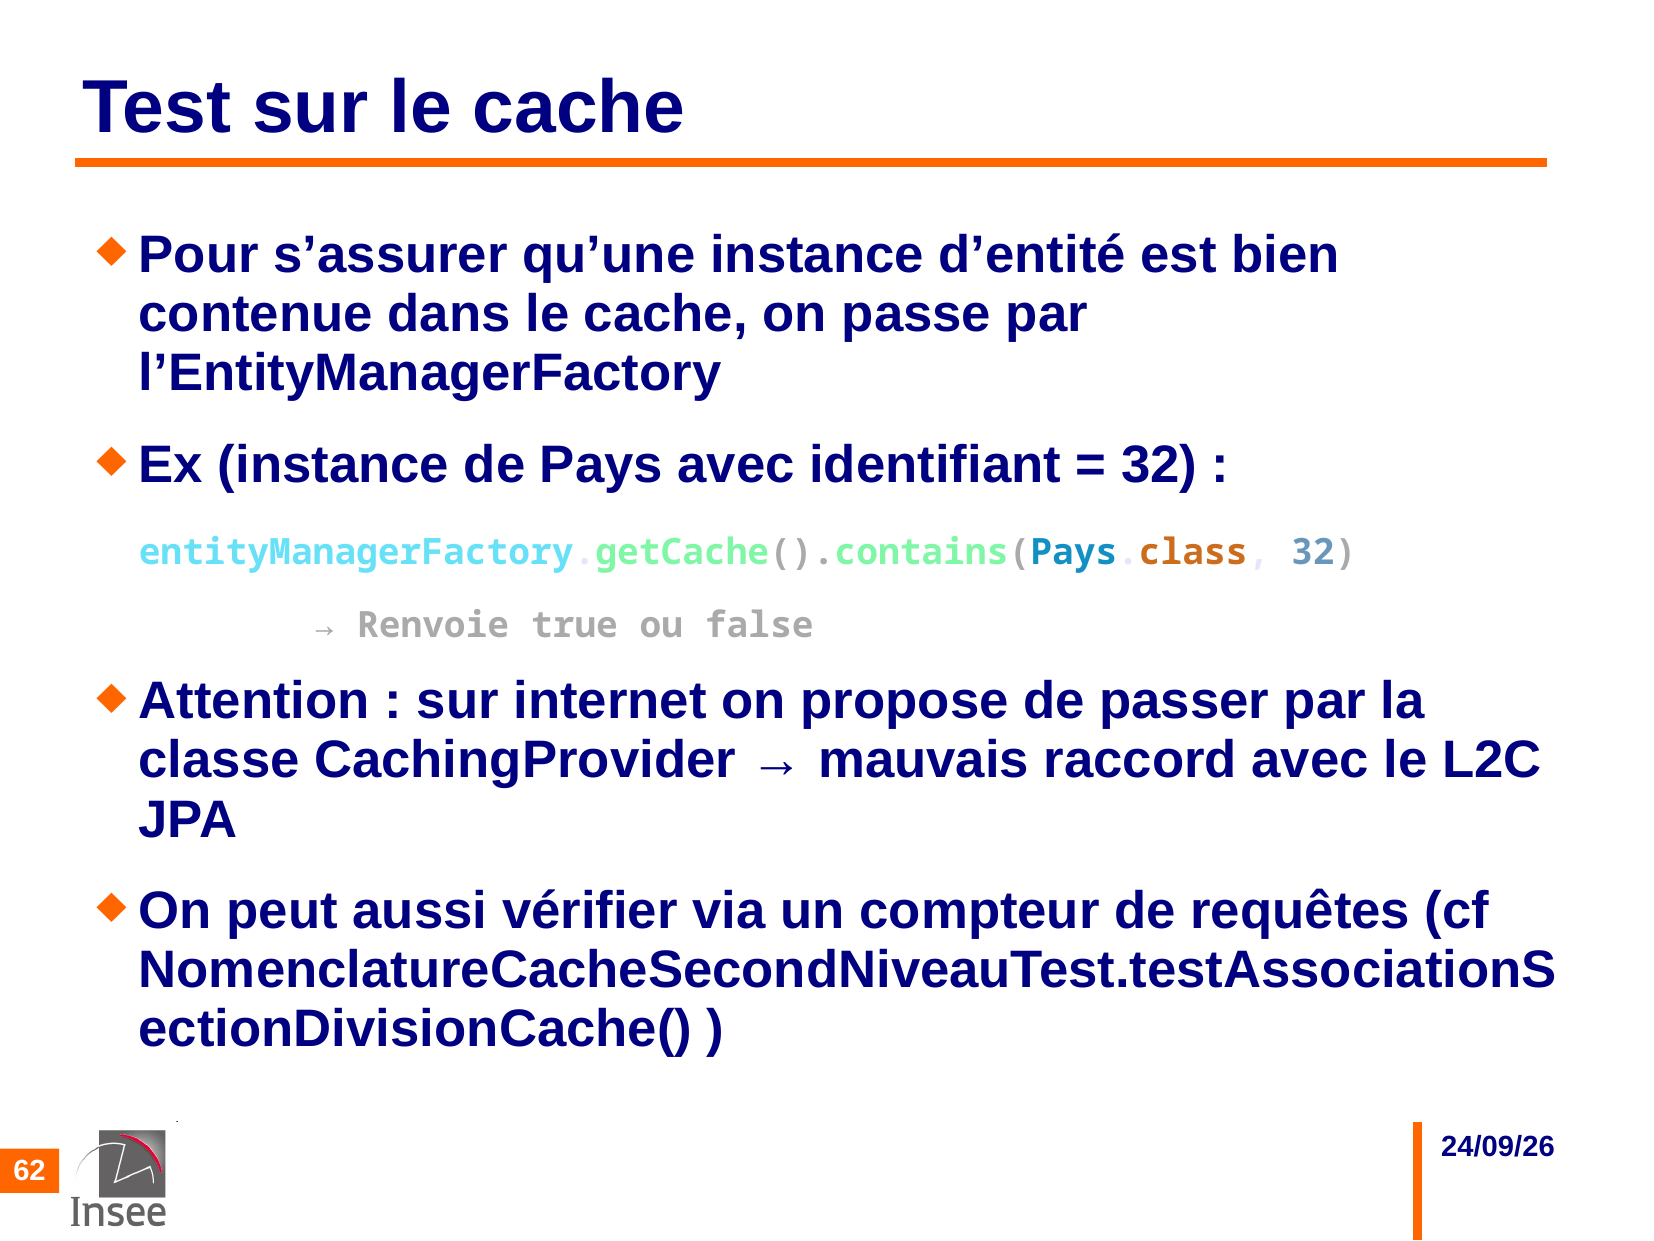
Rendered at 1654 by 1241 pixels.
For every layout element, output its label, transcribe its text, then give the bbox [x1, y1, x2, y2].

list Pour s’assurer qu’une instance d’entité est bien contenue dans le cache, on passe par l’EntityManagerFactory Ex (instance de Pays avec identifiant = 32) : entityManagerFactory.getCache().contains(Pays.class, 32) → Renvoie true ou false Attention : sur internet on propose de passer par la classe CachingProvider → mauvais raccord avec le L2C JPA On peut aussi vérifier via un compteur de requêtes (cf NomenclatureCacheSecondNiveauTest.testAssociationSectionDivisionCache() ) [82, 224, 1571, 1063]
title Test sur le cache [82, 49, 1619, 163]
picture [62, 1121, 178, 1241]
